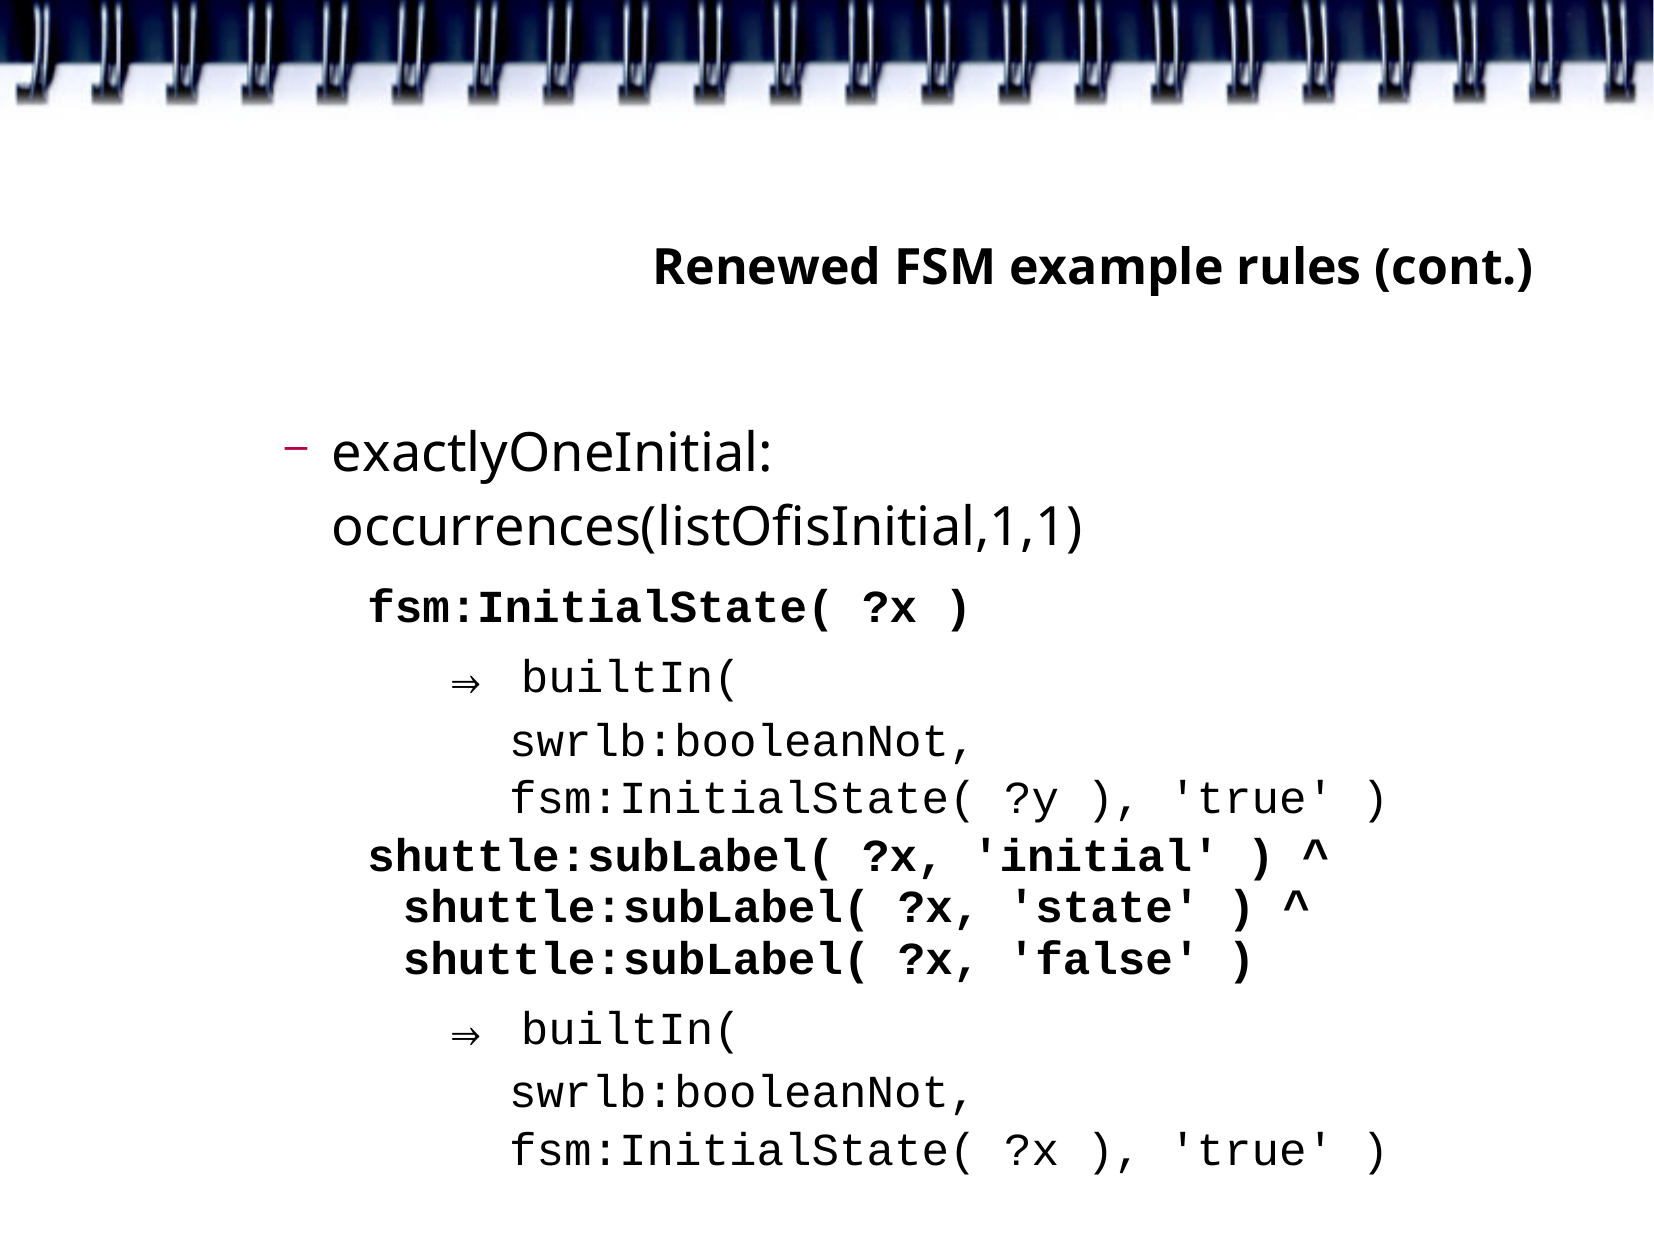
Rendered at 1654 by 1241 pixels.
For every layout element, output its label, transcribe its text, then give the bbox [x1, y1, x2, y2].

list exactlyOneInitial: occurrences(listOfisInitial,1,1) fsm:InitialState( ?x ) ⇒ builtIn( swrlb:booleanNot, fsm:InitialState( ?y ), 'true' ) shuttle:subLabel( ?x, 'initial' ) ^ shuttle:subLabel( ?x, 'state' ) ^ shuttle:subLabel( ?x, 'false' ) ⇒ builtIn( swrlb:booleanNot, fsm:InitialState( ?x ), 'true' ) [190, 413, 1506, 1182]
title Renewed FSM example rules (cont.) [139, 161, 1535, 370]
picture [0, 0, 1654, 121]
